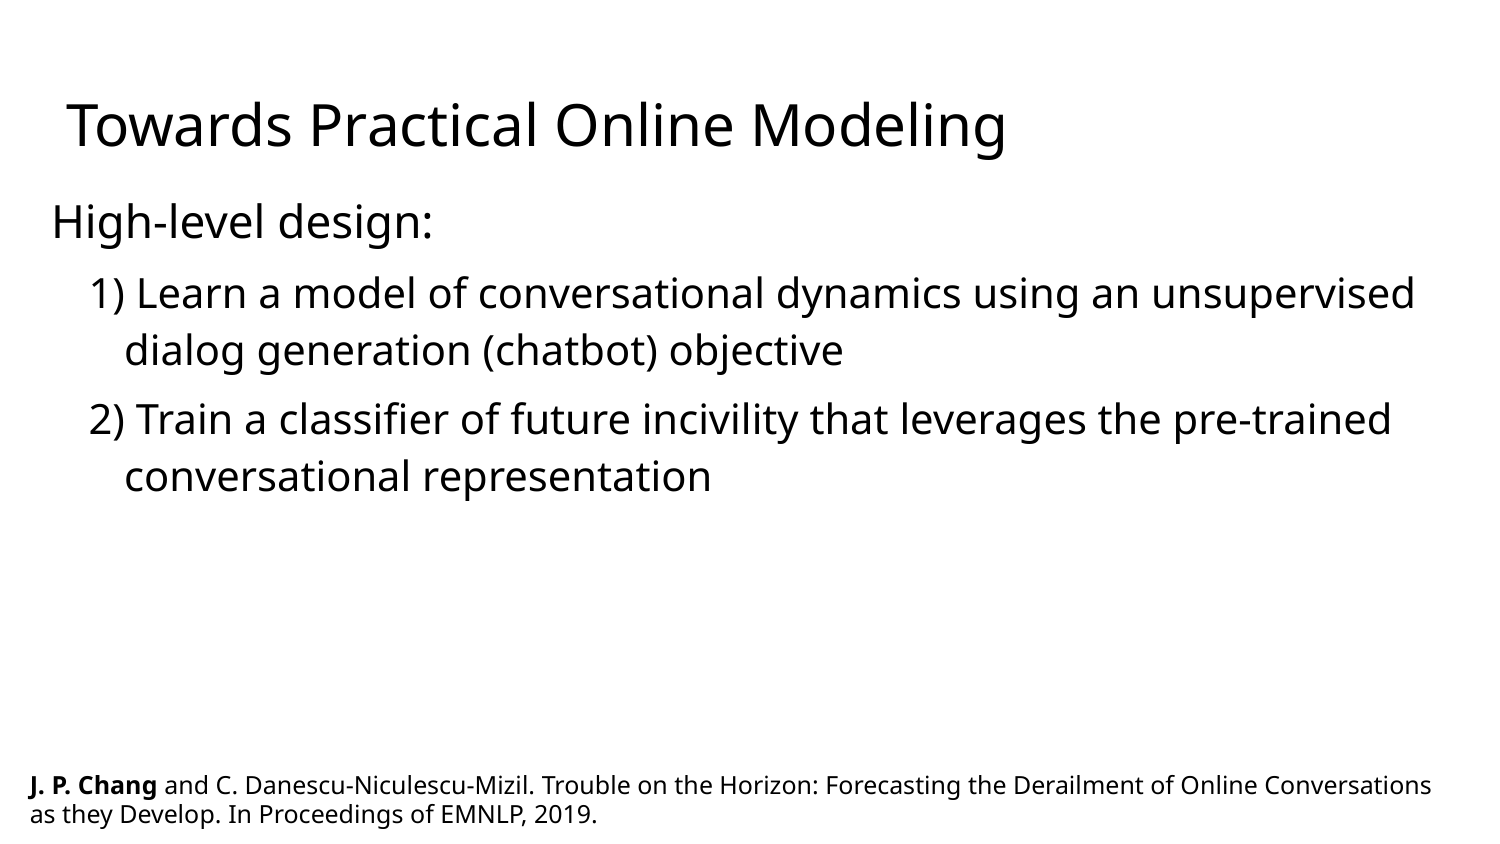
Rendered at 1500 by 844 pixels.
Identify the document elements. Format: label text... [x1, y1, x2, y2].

text_box J. P. Chang and C. Danescu-Niculescu-Mizil. Trouble on the Horizon: Forecasting the Derailment of Online Conversations as they Develop. In Proceedings of EMNLP, 2019. [14, 754, 1480, 828]
title Towards Practical Online Modeling [51, 72, 1449, 167]
subtitle High-level design: Learn a model of conversational dynamics using an unsupervised dialog generation (chatbot) objective Train a classifier of future incivility that leverages the pre-trained conversational representation [51, 189, 1449, 750]
